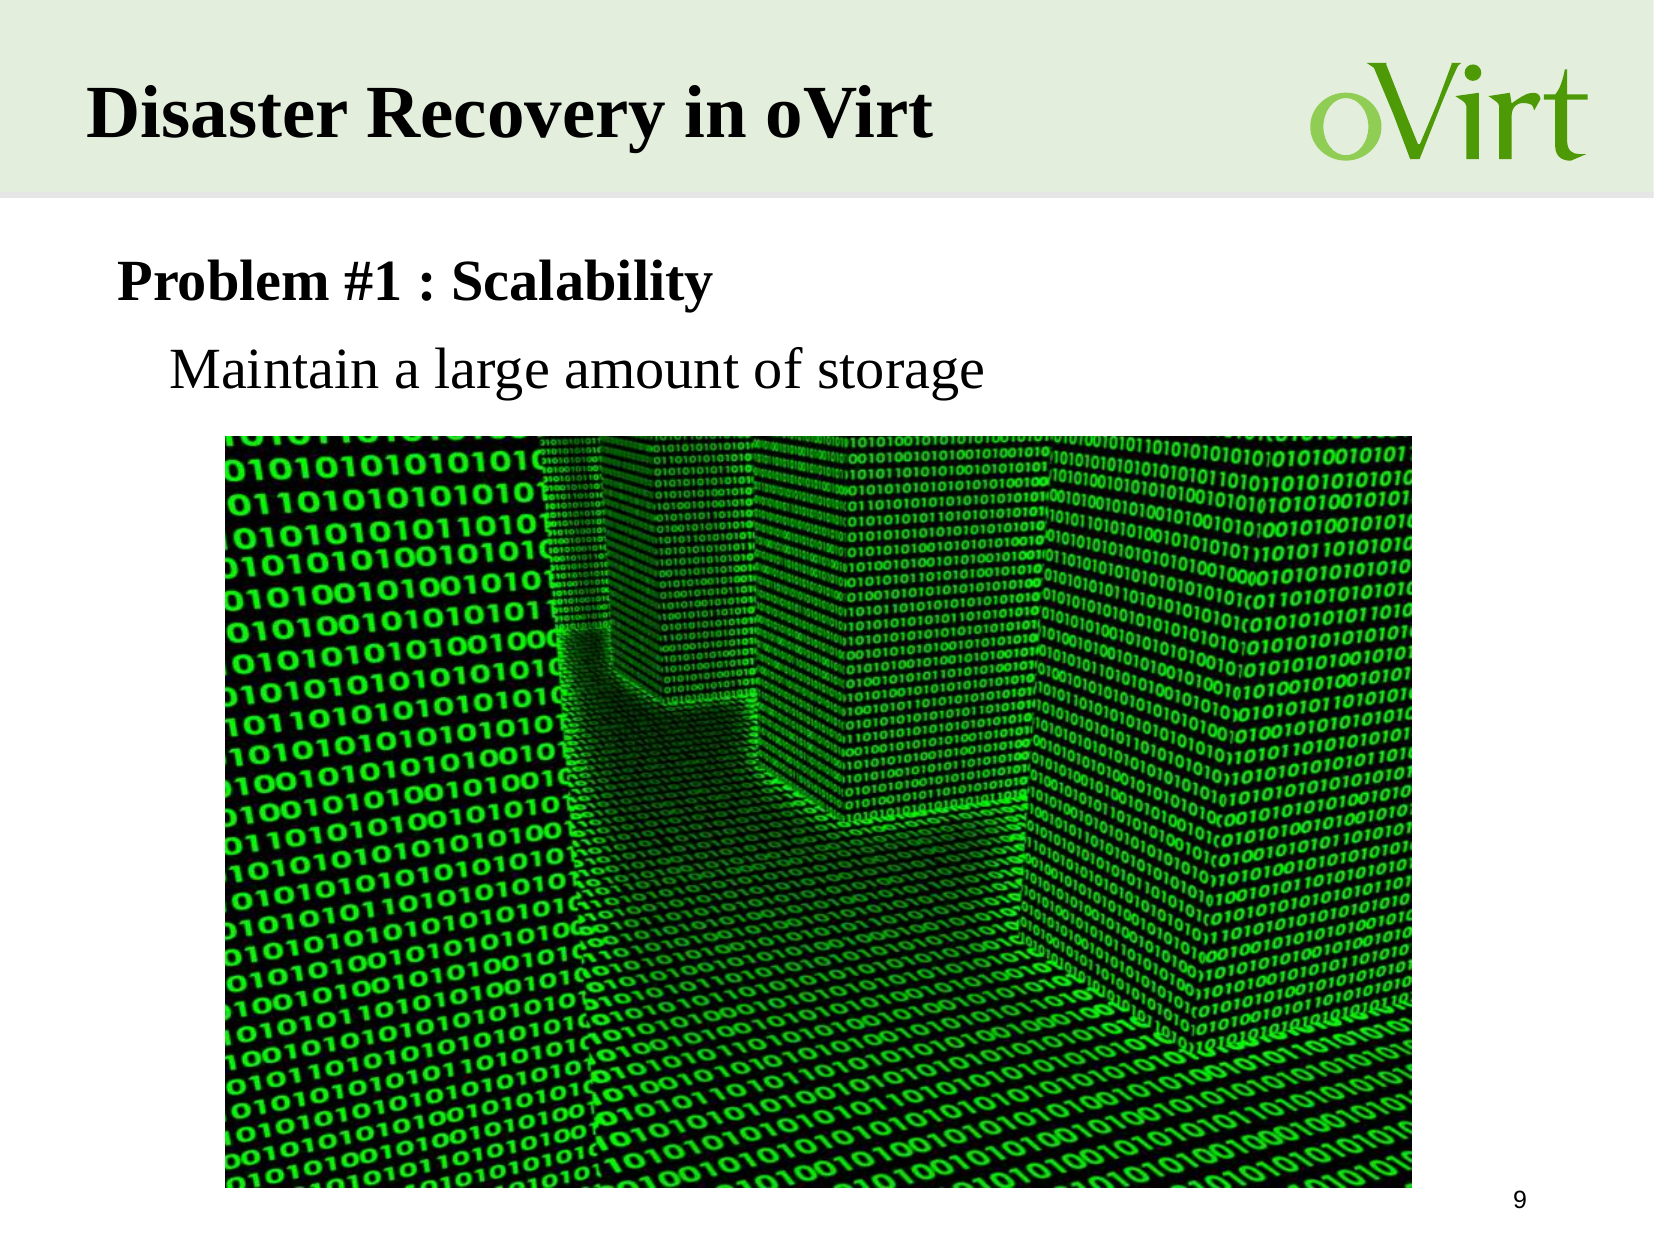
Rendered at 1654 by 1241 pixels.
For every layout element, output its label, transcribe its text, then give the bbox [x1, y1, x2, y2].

picture [225, 436, 1412, 1188]
title Disaster Recovery in oVirt [86, 36, 1307, 188]
text_box Problem #1 : Scalability Maintain a large amount of storage [96, 248, 1341, 401]
